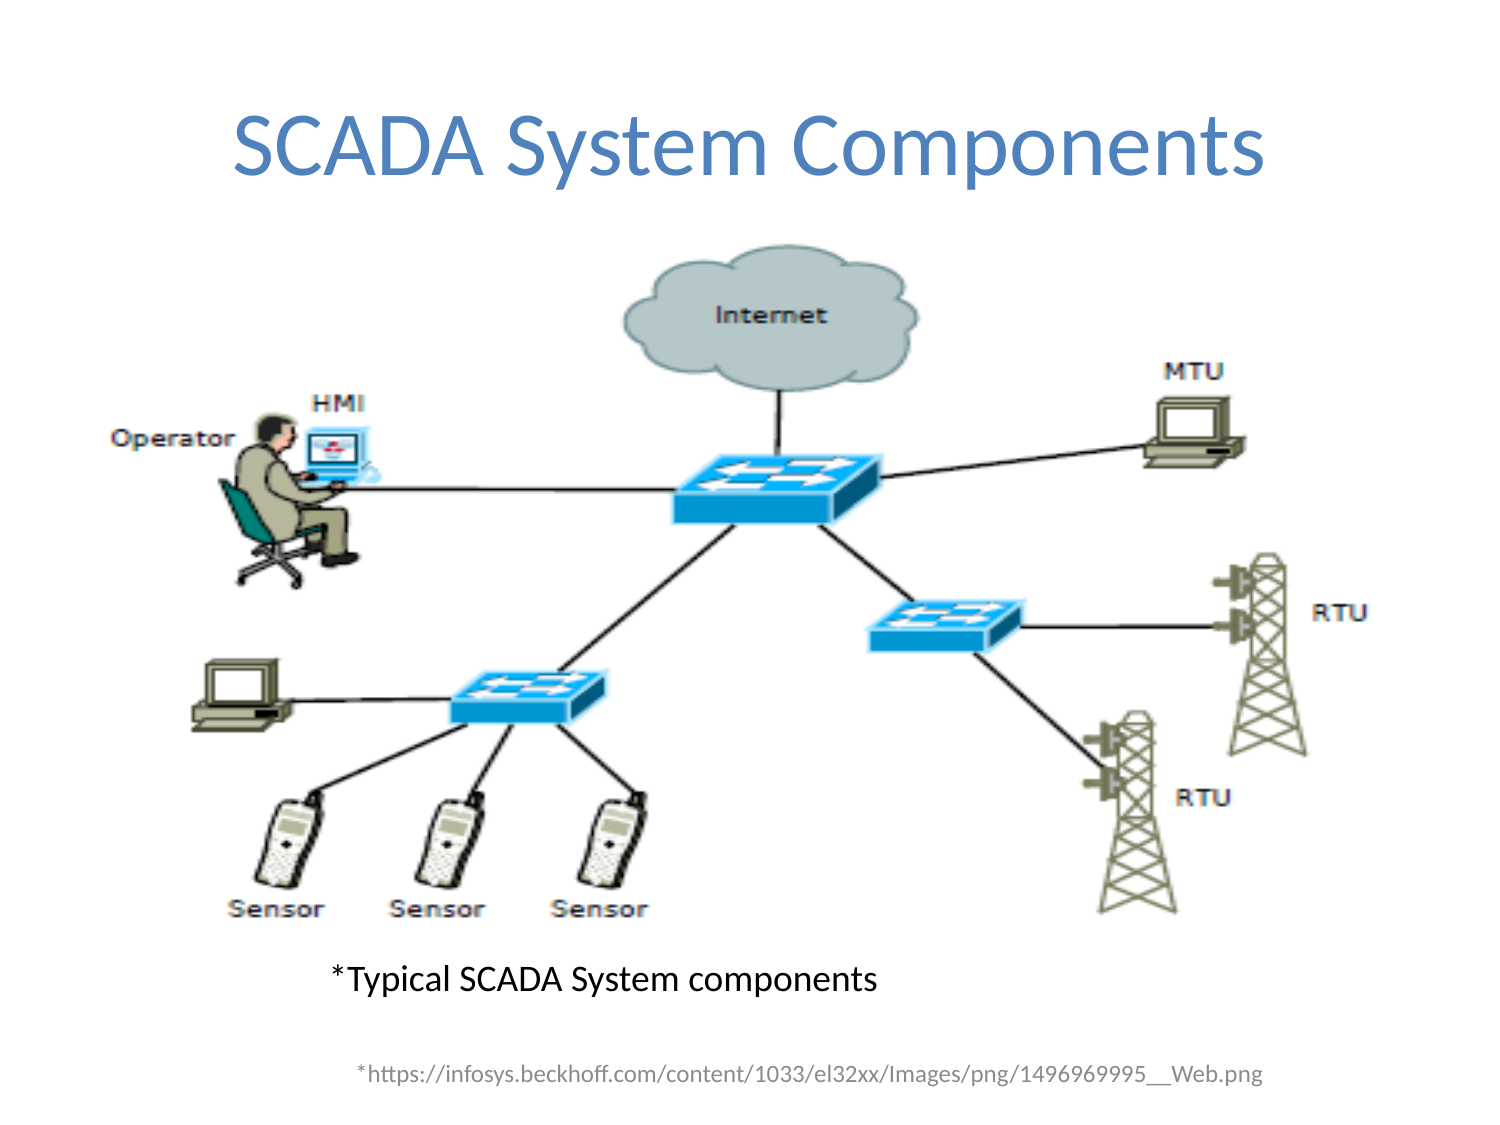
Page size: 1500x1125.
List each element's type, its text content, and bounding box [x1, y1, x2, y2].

text_box *Typical SCADA System components [194, 946, 1282, 1007]
picture [53, 240, 1404, 945]
footer *https://infosys.beckhoff.com/content/1033/el32xx/Images/png/1496969995__Web.png [194, 1042, 1425, 1103]
title SCADA System Components [75, 45, 1425, 233]
